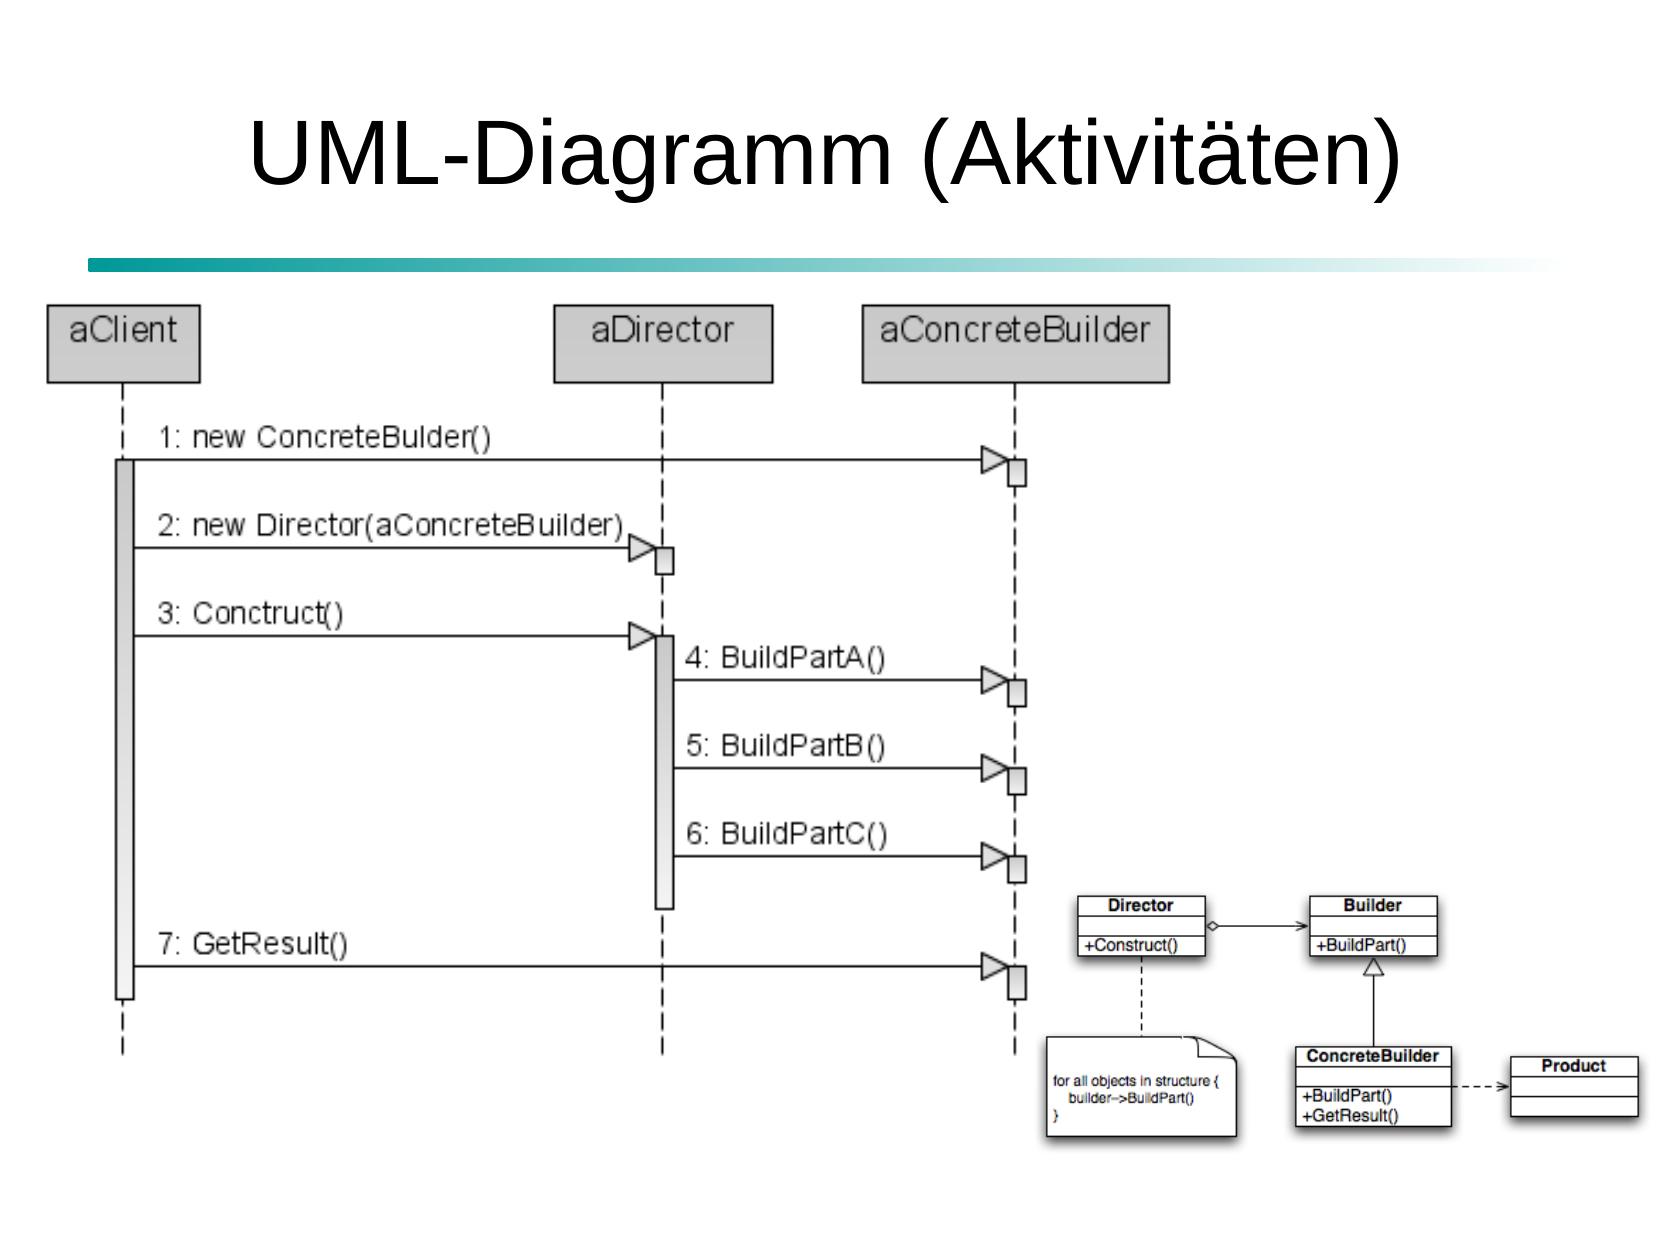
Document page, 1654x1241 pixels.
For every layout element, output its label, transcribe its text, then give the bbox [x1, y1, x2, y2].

title UML-Diagramm (Aktivitäten) [82, 56, 1571, 250]
picture [23, 283, 1654, 1170]
